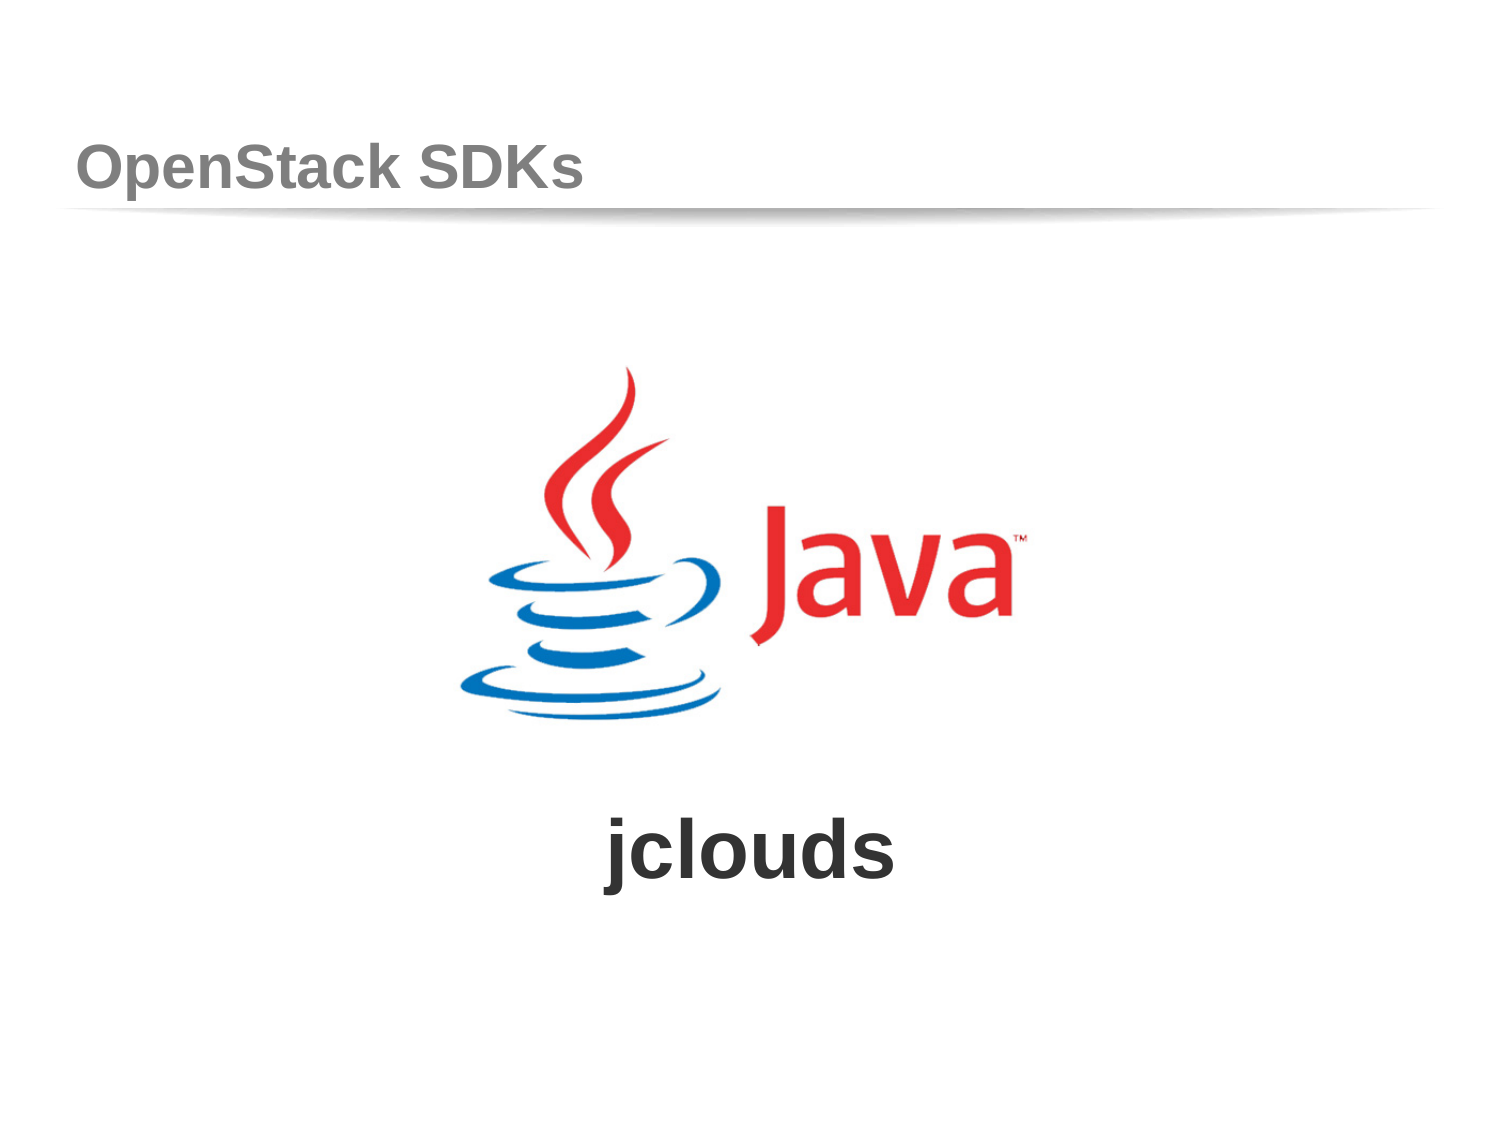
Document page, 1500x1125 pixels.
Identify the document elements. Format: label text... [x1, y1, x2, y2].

picture [402, 348, 1098, 777]
text_box jclouds [264, 795, 1239, 896]
title OpenStack SDKs [75, 71, 1426, 203]
